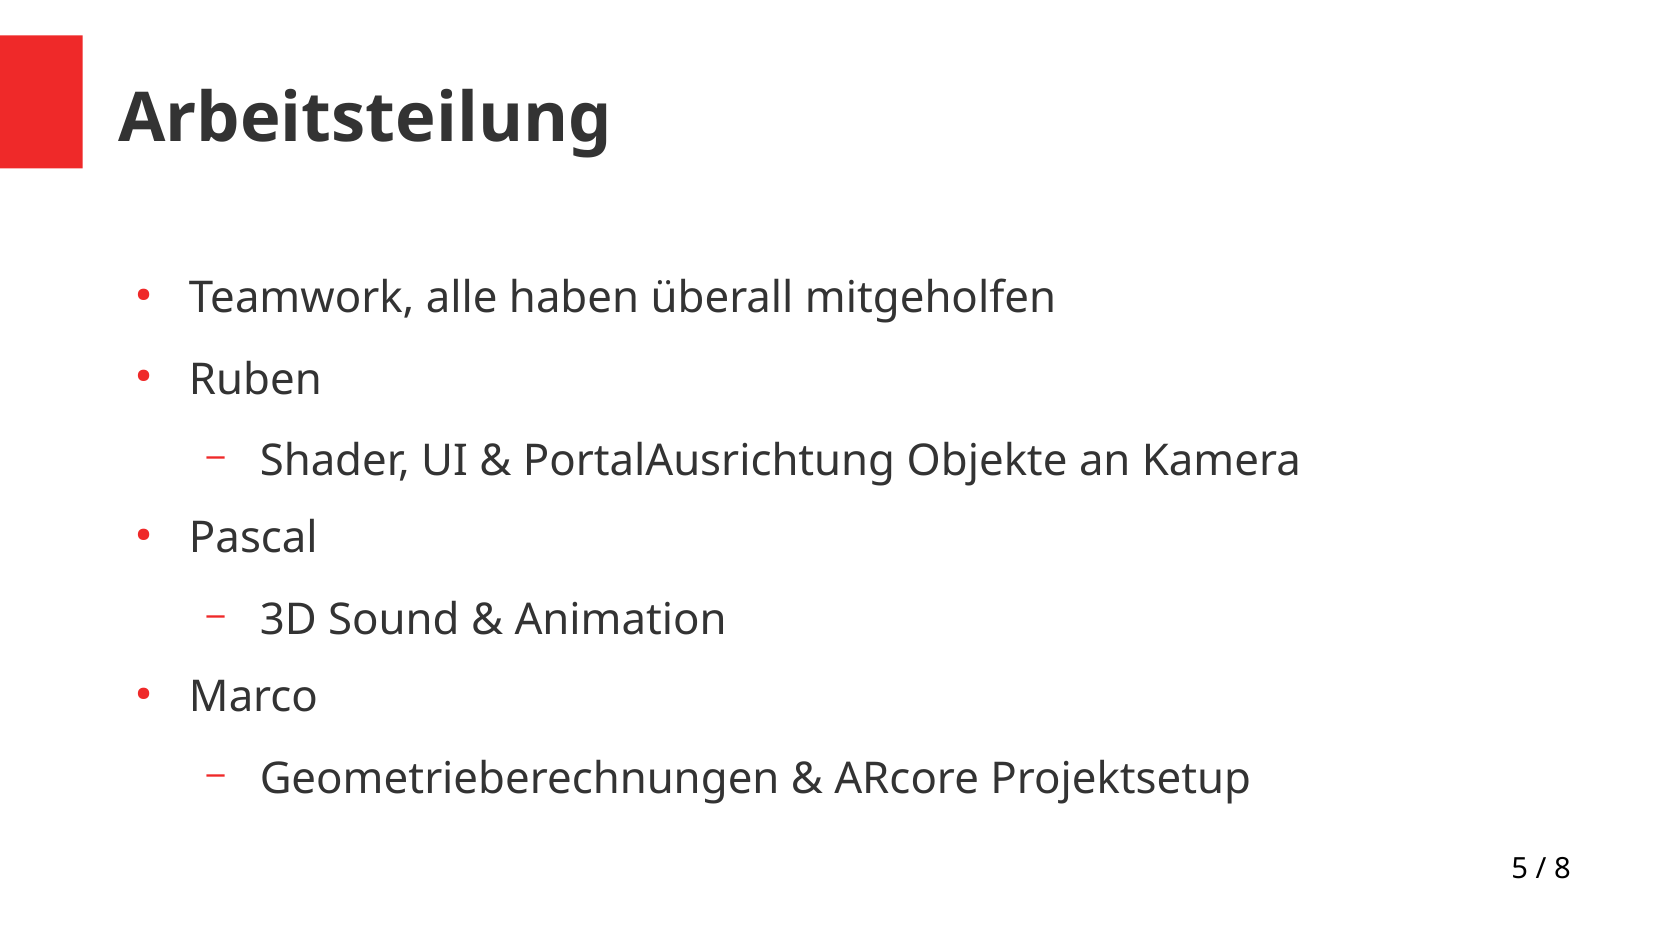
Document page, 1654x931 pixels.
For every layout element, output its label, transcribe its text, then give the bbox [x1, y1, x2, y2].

title Arbeitsteilung [118, 37, 1571, 193]
list Teamwork, alle haben überall mitgeholfen Ruben Shader, UI & PortalAusrichtung Objekte an Kamera Pascal 3D Sound & Animation Marco Geometrieberechnungen & ARcore Projektsetup [118, 265, 1536, 806]
